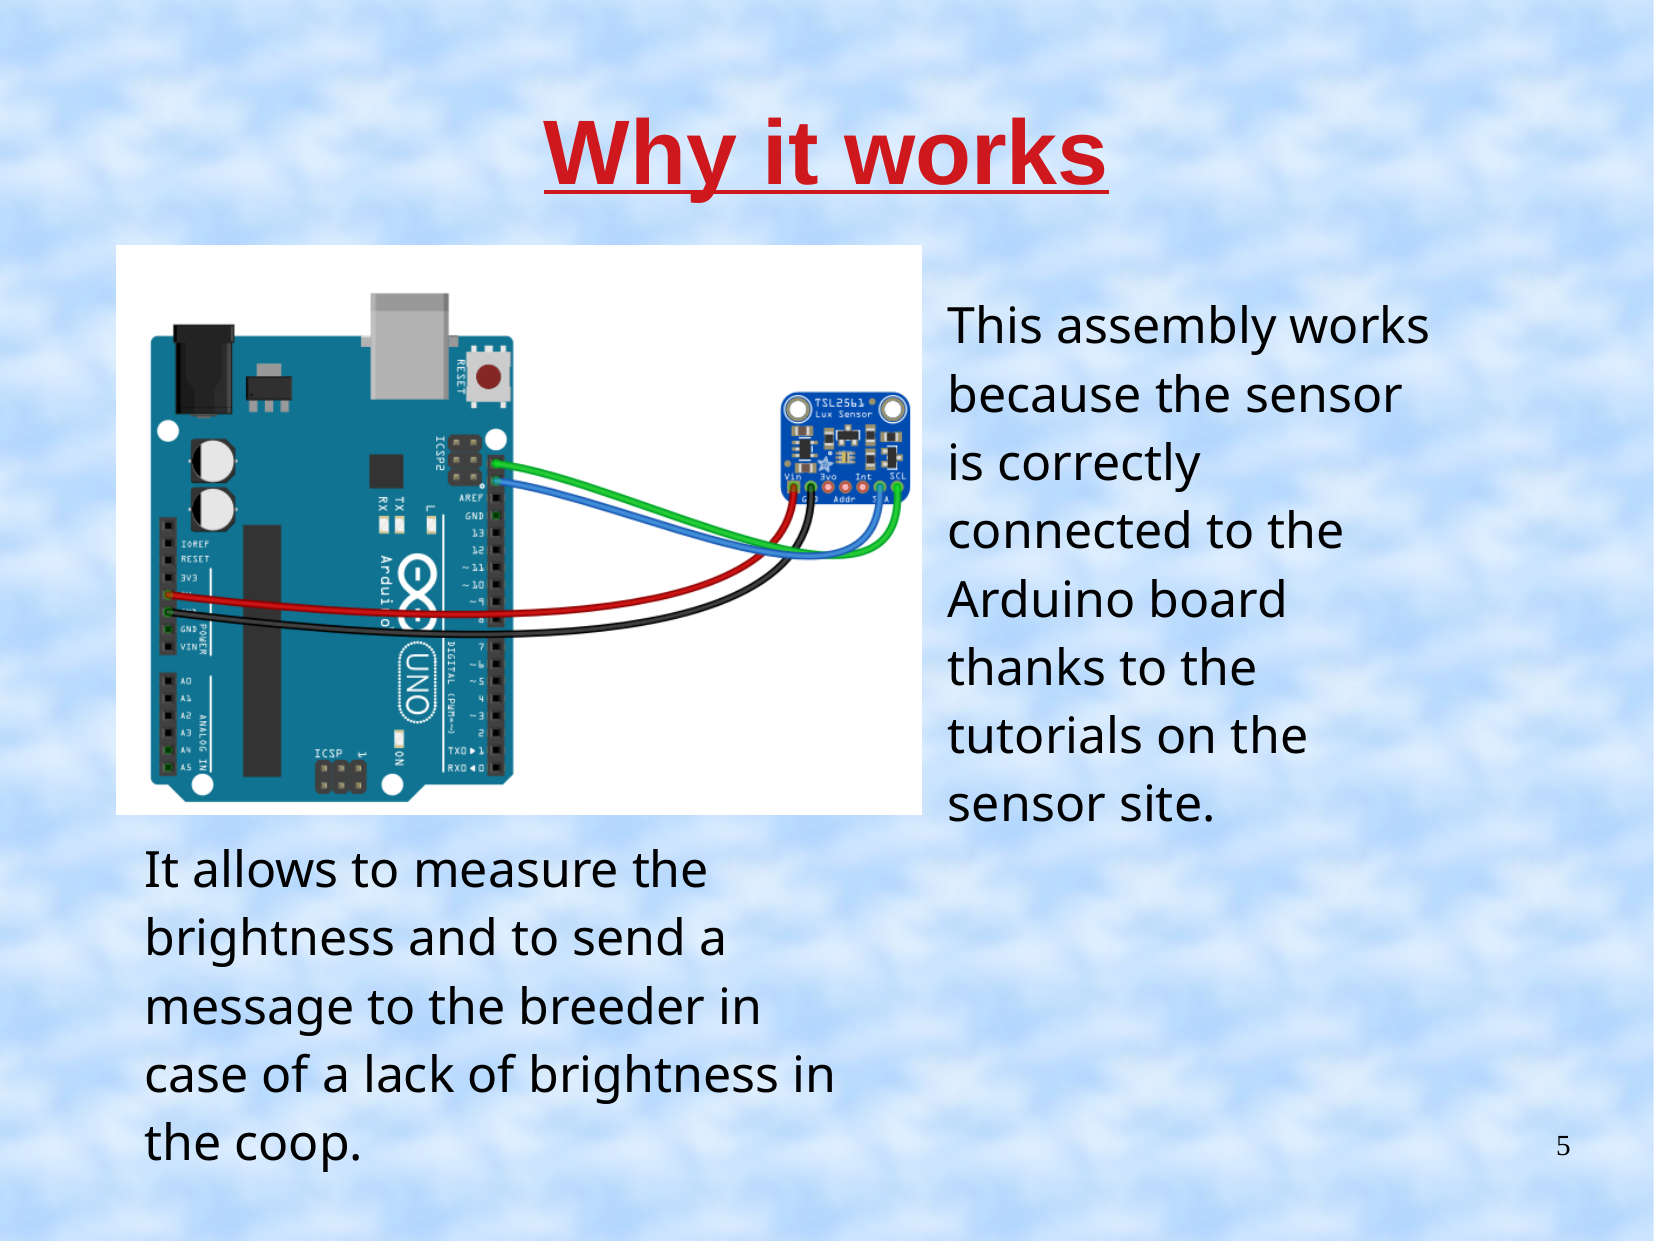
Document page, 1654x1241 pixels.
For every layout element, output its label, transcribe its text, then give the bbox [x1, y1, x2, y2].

text_box It allows to measure the brightness and to send a message to the breeder in case of a lack of brightness in the coop. [129, 826, 880, 1217]
text_box This assembly works because the sensor is correctly connected to the Arduino board thanks to the tutorials on the sensor site. [933, 283, 1460, 708]
title Why it works [82, 49, 1571, 257]
picture [0, 0, 1654, 1241]
